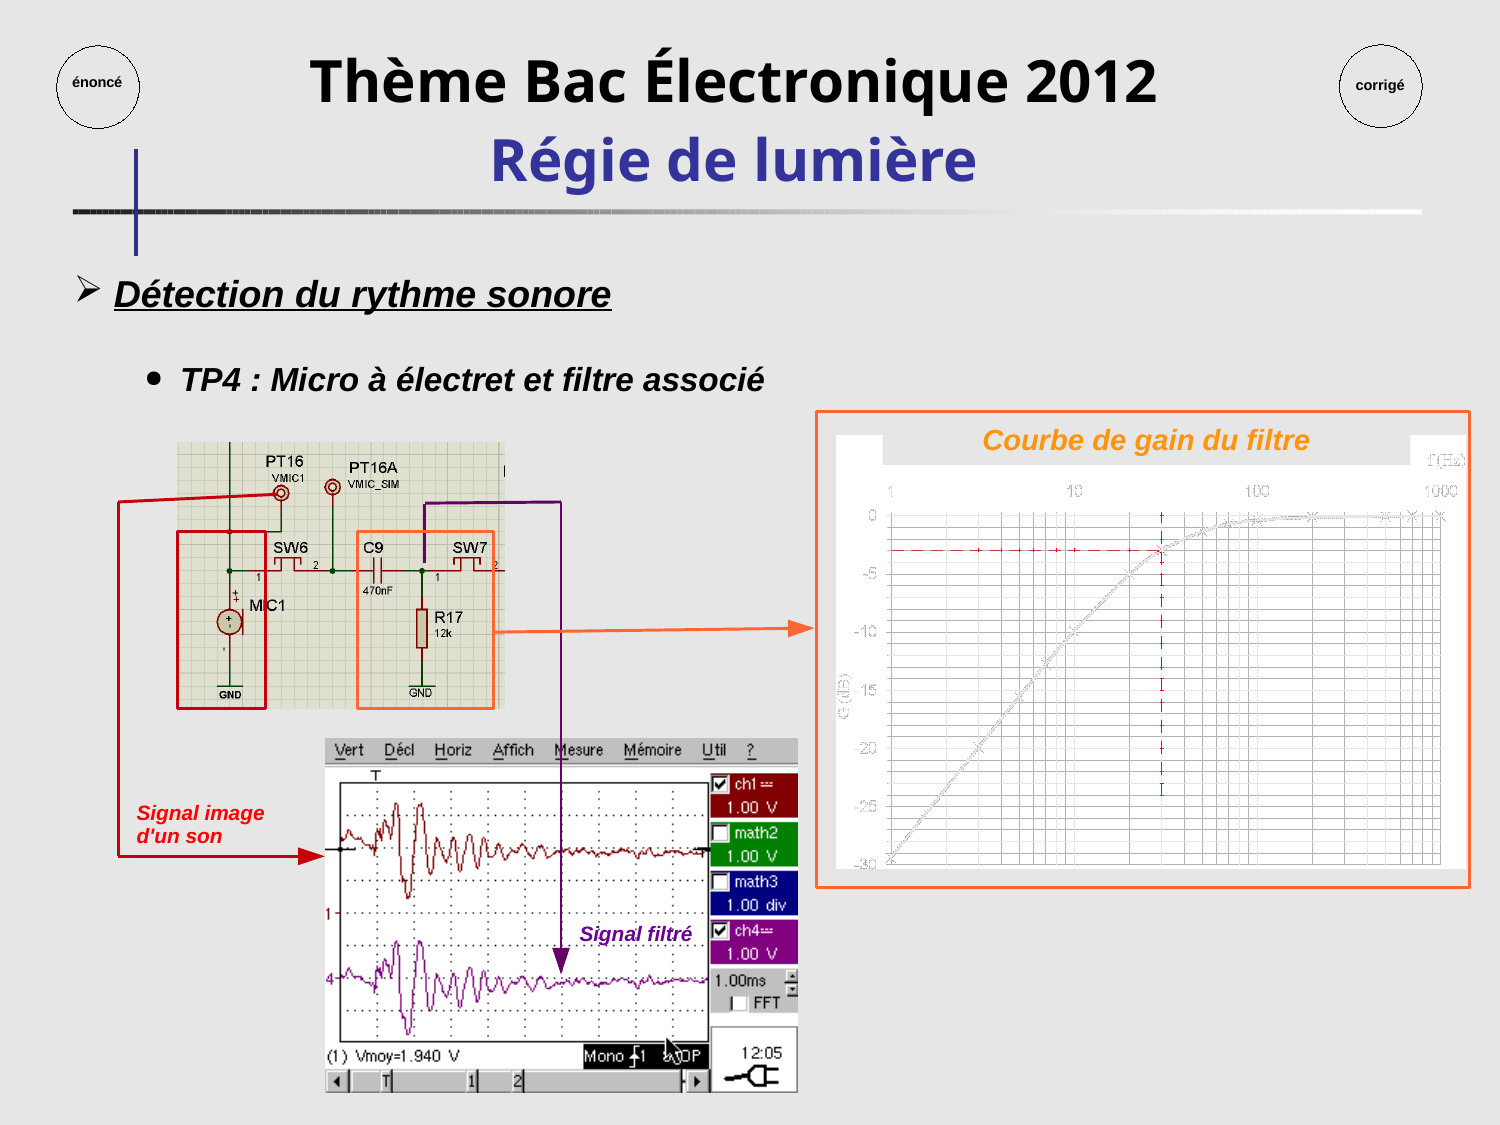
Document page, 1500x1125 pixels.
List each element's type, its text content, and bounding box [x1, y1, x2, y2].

text_box Signal image d'un son [121, 794, 296, 855]
picture [818, 413, 1468, 886]
text_box [72, 209, 134, 215]
picture [359, 533, 492, 707]
text_box TP4 : Micro à électret et filtre associé [94, 354, 886, 407]
text_box [138, 209, 1422, 215]
text_box Courbe de gain du filtre [882, 416, 1411, 465]
picture [177, 442, 505, 709]
text_box corrigé [1338, 69, 1422, 101]
text_box Détection du rythme sonore [59, 265, 1447, 366]
text_box Signal filtré [564, 915, 739, 954]
picture [325, 738, 798, 1093]
picture [495, 634, 505, 709]
picture [179, 533, 264, 707]
text_box Thème Bac Électronique 2012 Régie de lumière [263, 32, 1206, 190]
text_box énoncé [55, 66, 140, 99]
picture [426, 504, 505, 630]
